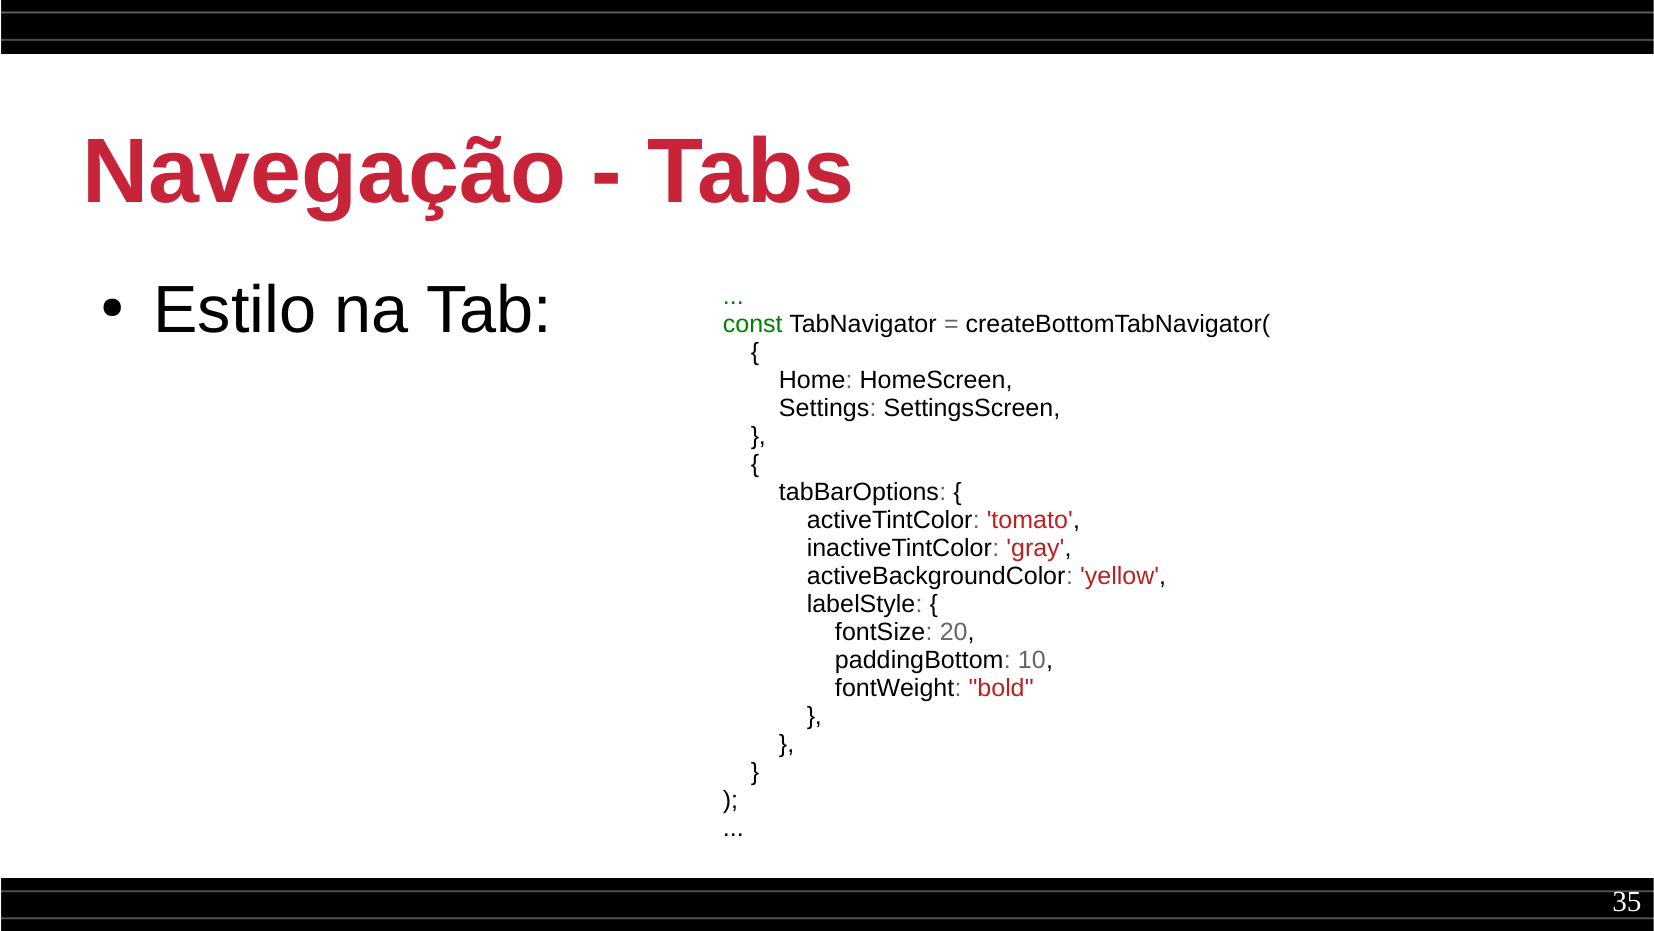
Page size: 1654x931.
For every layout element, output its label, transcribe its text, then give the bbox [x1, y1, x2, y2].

title Navegação - Tabs [82, 92, 1571, 249]
text_box ... const TabNavigator = createBottomTabNavigator( { Home: HomeScreen, Settings: SettingsScreen, }, { tabBarOptions: { activeTintColor: 'tomato', inactiveTintColor: 'gray', activeBackgroundColor: 'yellow', labelStyle: { fontSize: 20, paddingBottom: 10, fontWeight: "bold" }, }, } ); ... [708, 274, 1465, 849]
picture [1, 878, 1654, 931]
picture [1, 0, 1654, 54]
list Estilo na Tab: [82, 271, 1571, 758]
